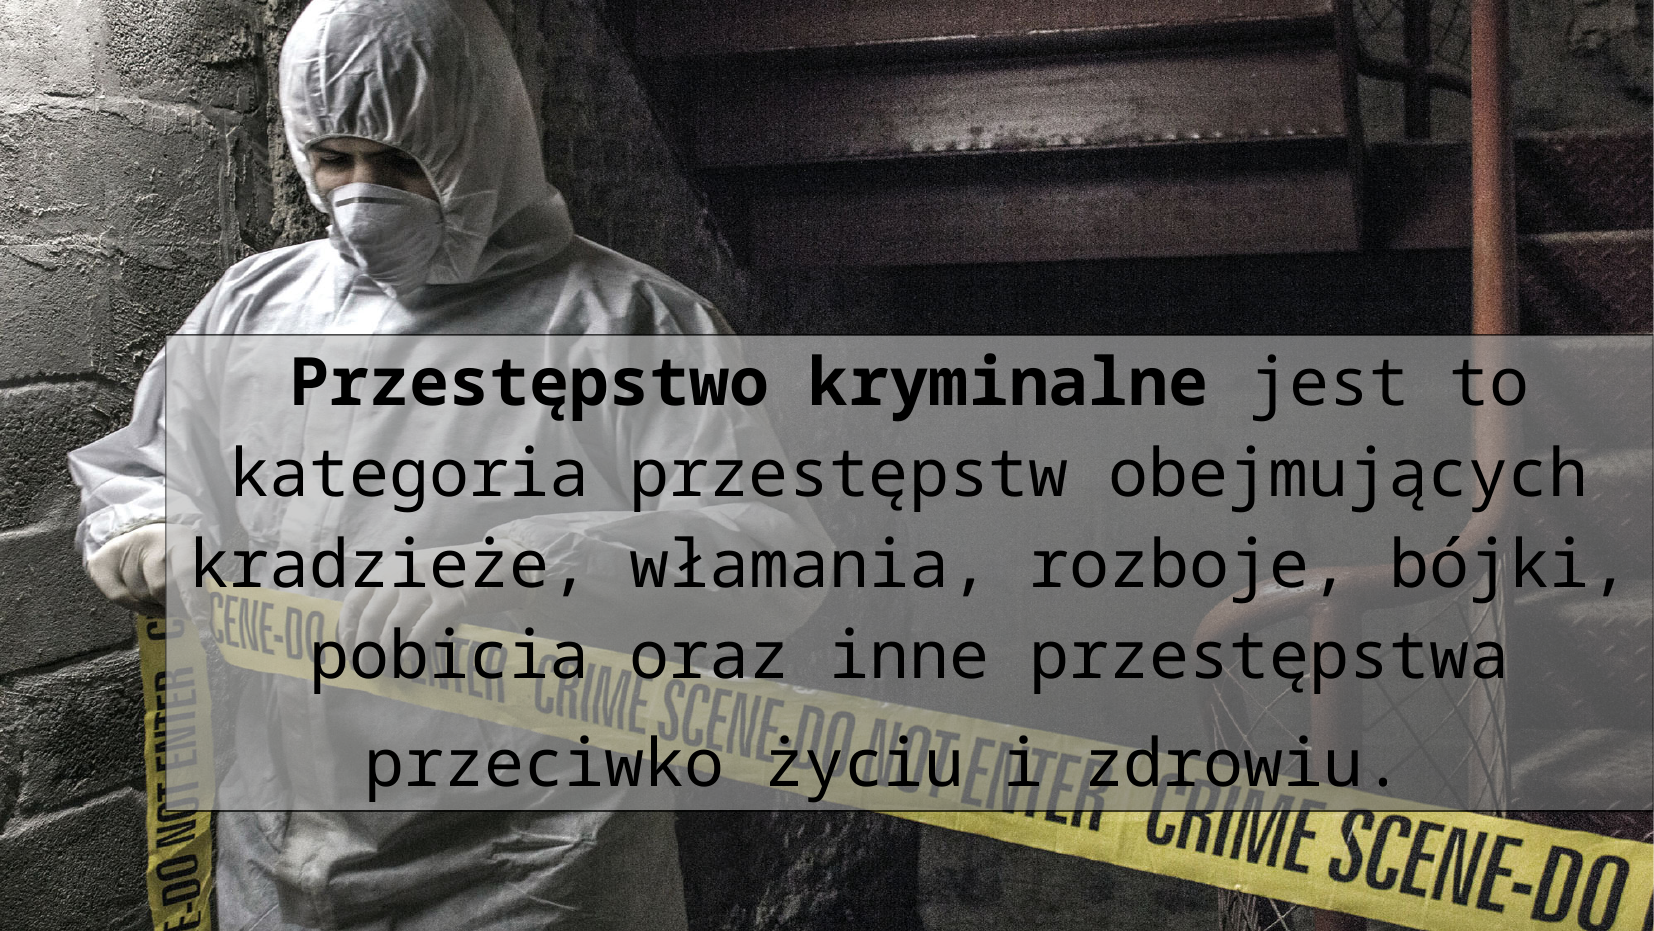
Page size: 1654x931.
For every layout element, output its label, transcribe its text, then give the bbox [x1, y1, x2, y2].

picture [0, 0, 1654, 931]
title Przestępstwo kryminalne jest to kategoria przestępstw obejmujących kradzieże, włamania, rozboje, bójki, pobicia oraz inne przestępstwa przeciwko życiu i zdrowiu. [165, 389, 1654, 756]
